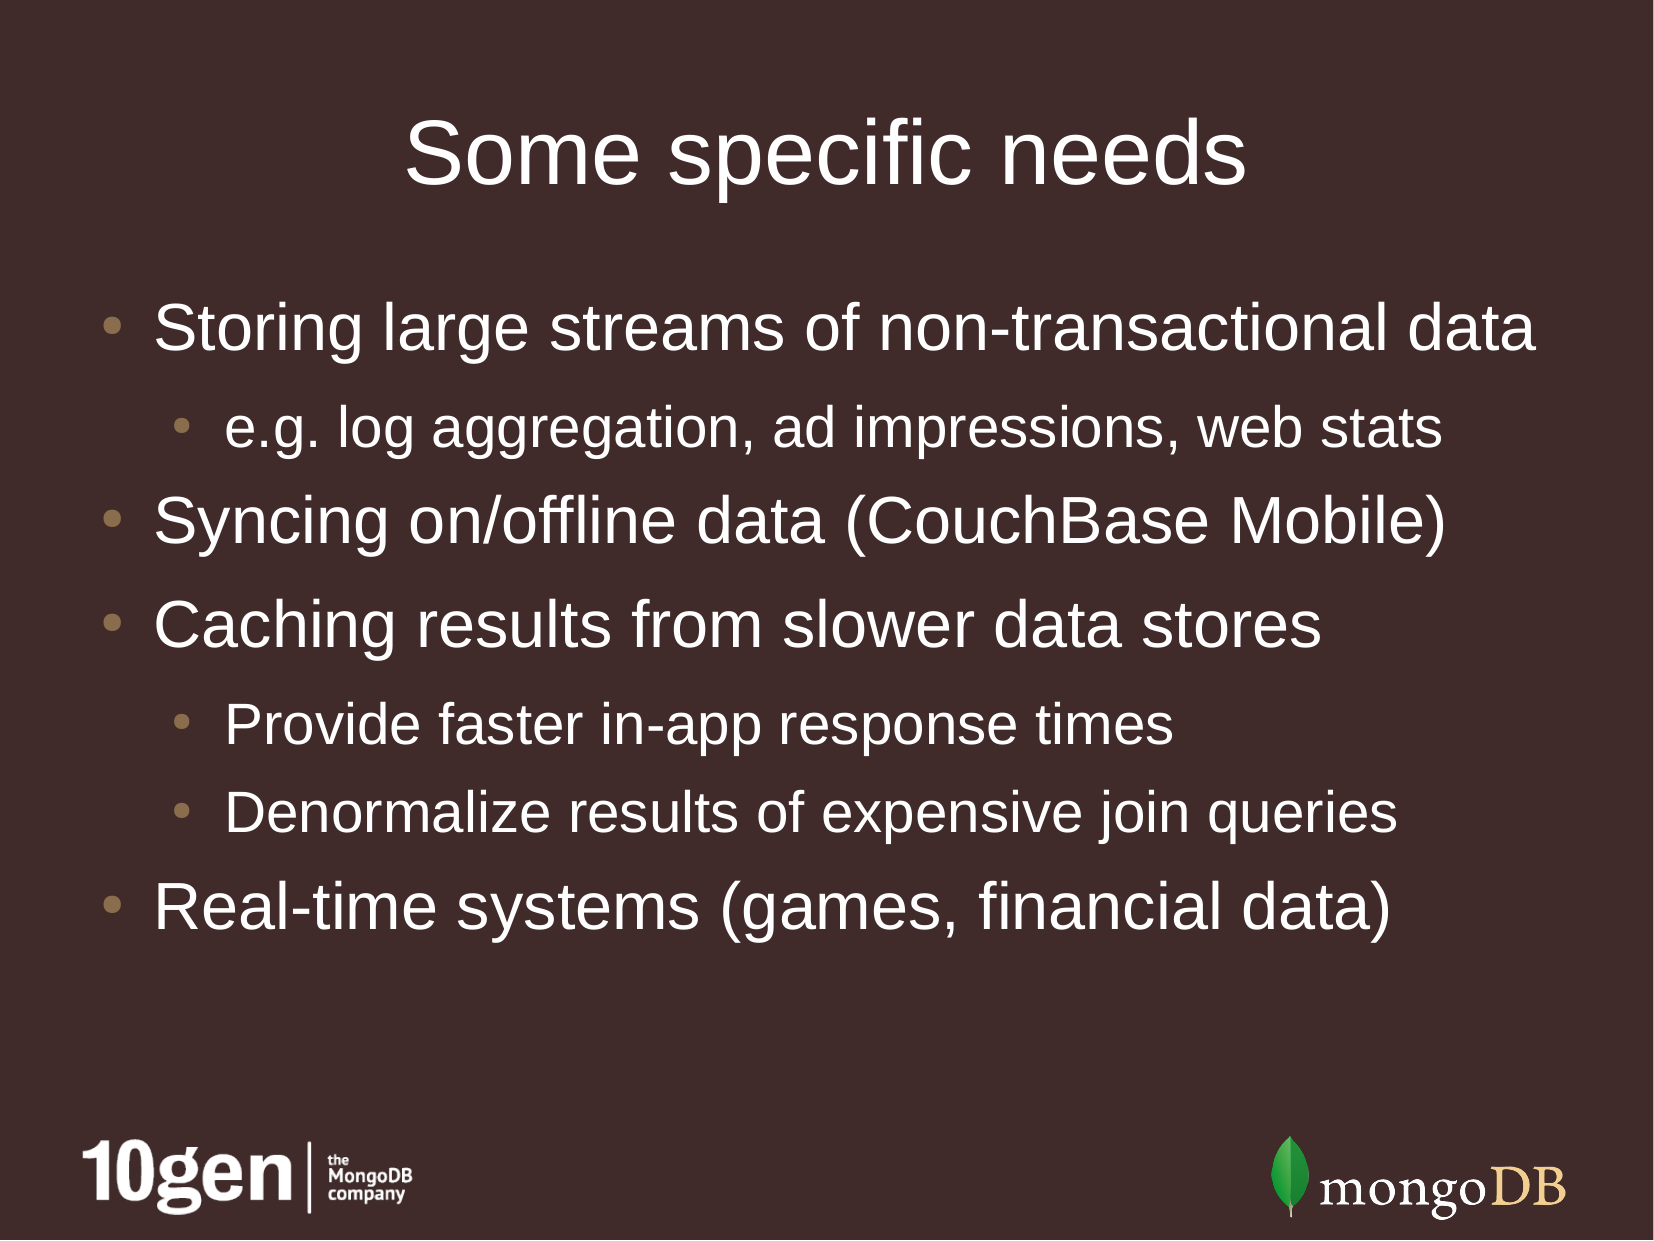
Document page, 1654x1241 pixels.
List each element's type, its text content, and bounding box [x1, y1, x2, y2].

picture [1260, 1124, 1576, 1230]
list Storing large streams of non-transactional data e.g. log aggregation, ad impressions, web stats Syncing on/offline data (CouchBase Mobile) Caching results from slower data stores Provide faster in-app response times Denormalize results of expensive join queries Real-time systems (games, financial data) [82, 290, 1571, 1010]
picture [82, 1139, 413, 1215]
title Some specific needs [82, 49, 1571, 257]
